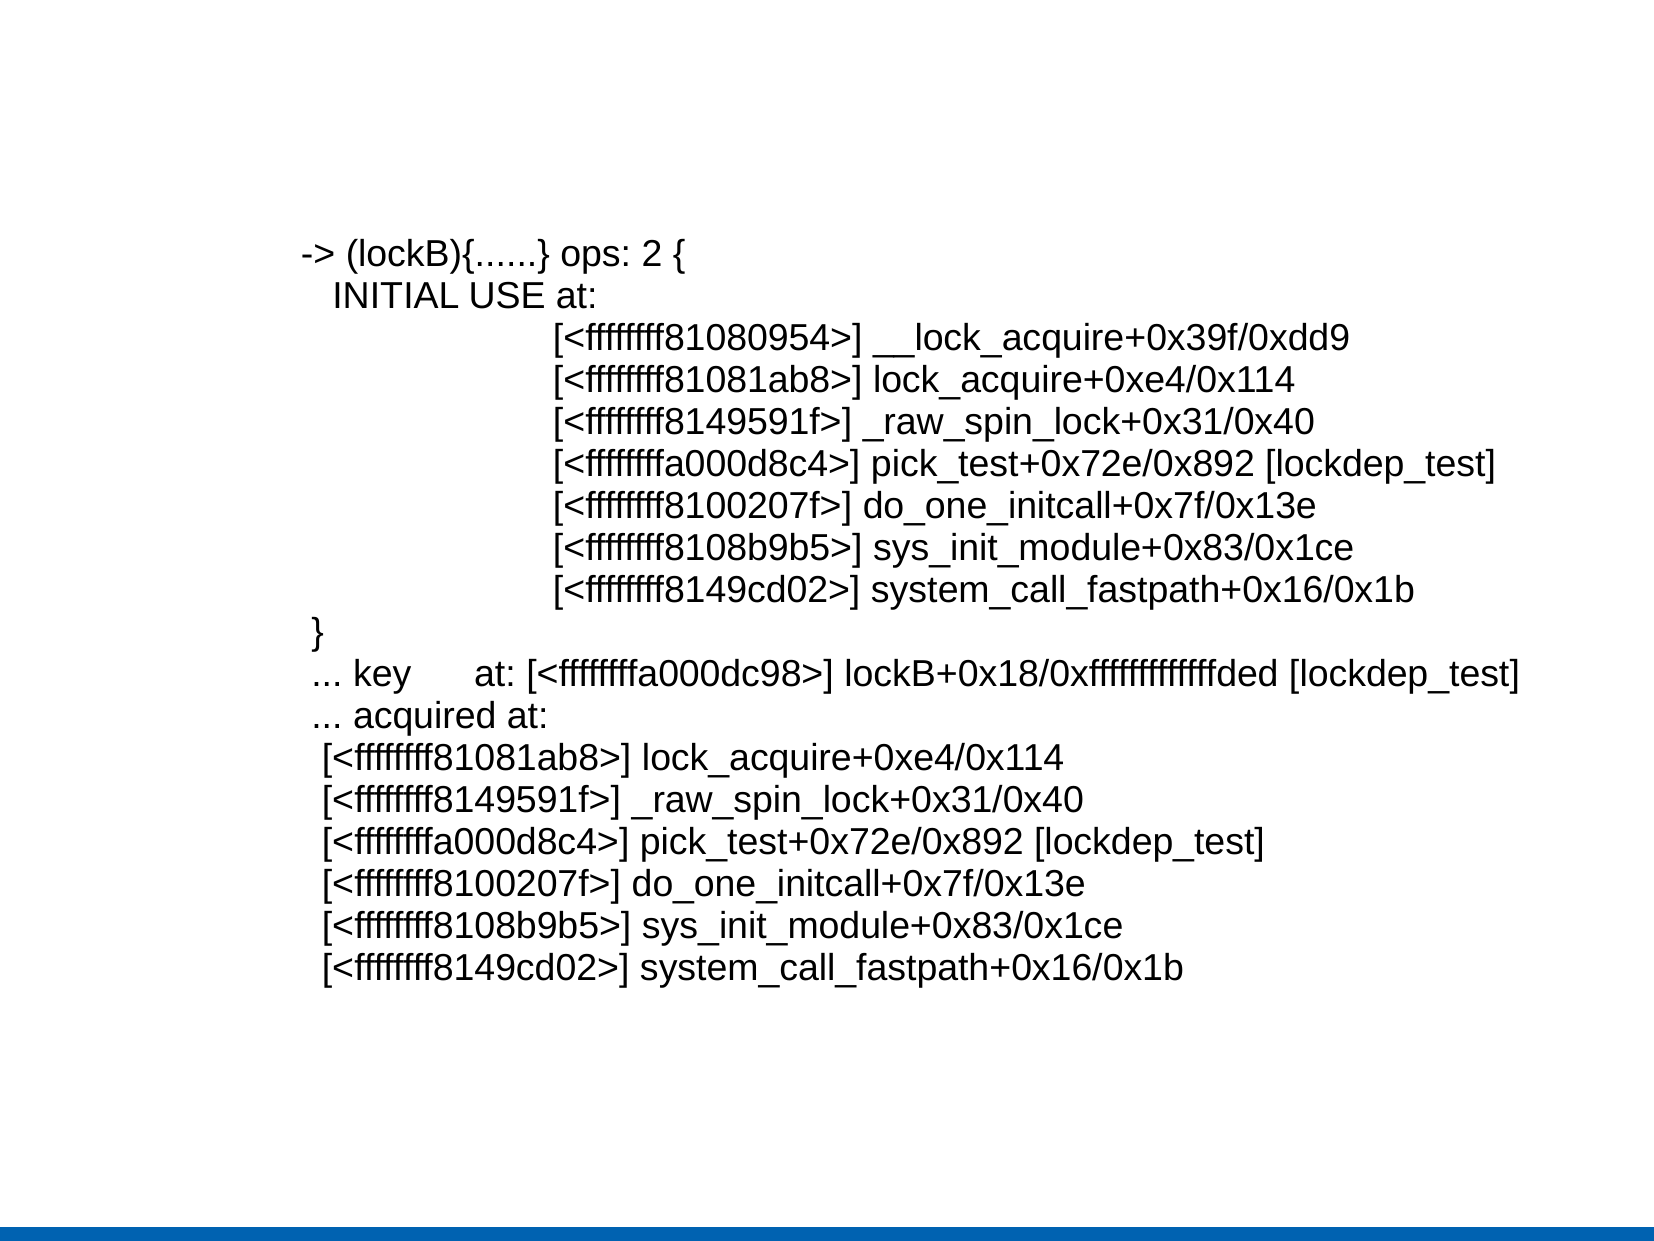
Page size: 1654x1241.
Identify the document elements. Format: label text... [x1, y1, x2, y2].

text_box -> (lockB){......} ops: 2 { INITIAL USE at: [<ffffffff81080954>] __lock_acquire+0x39f/0xdd9 [<ffffffff81081ab8>] lock_acquire+0xe4/0x114 [<ffffffff8149591f>] _raw_spin_lock+0x31/0x40 [<ffffffffa000d8c4>] pick_test+0x72e/0x892 [lockdep_test] [<ffffffff8100207f>] do_one_initcall+0x7f/0x13e [<ffffffff8108b9b5>] sys_init_module+0x83/0x1ce [<ffffffff8149cd02>] system_call_fastpath+0x16/0x1b } ... key at: [<ffffffffa000dc98>] lockB+0x18/0xfffffffffffffded [lockdep_test] ... acquired at: [<ffffffff81081ab8>] lock_acquire+0xe4/0x114 [<ffffffff8149591f>] _raw_spin_lock+0x31/0x40 [<ffffffffa000d8c4>] pick_test+0x72e/0x892 [lockdep_test] [<ffffffff8100207f>] do_one_initcall+0x7f/0x13e [<ffffffff8108b9b5>] sys_init_module+0x83/0x1ce [<ffffffff8149cd02>] system_call_fastpath+0x16/0x1b [275, 225, 1538, 996]
